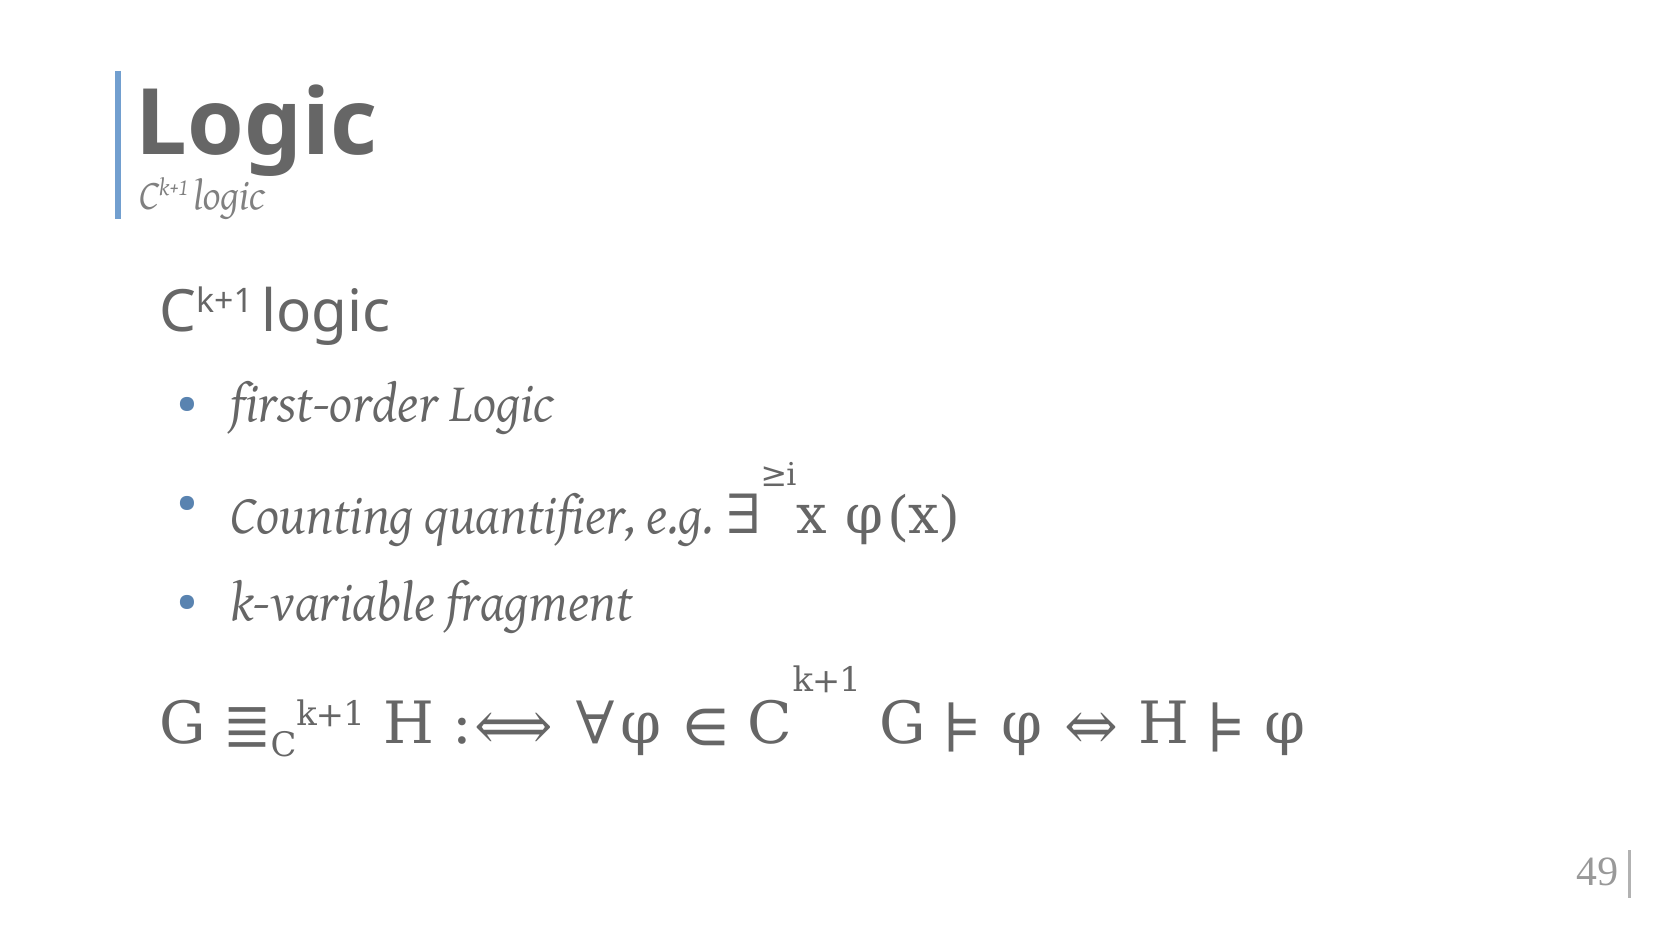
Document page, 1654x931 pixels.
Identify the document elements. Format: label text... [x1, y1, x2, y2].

text_box Ck+1 logic [124, 165, 721, 229]
title Logic [135, 60, 1601, 178]
list Ck+1 logic first-order Logic Counting quantifier, e.g. ∃≥ix φ(x) k-variable fragment G ≣Ck+1 H :⟺ ∀φ ∈ Ck+1 G ⊧ φ ⇔ H ⊧ φ [88, 259, 1560, 865]
